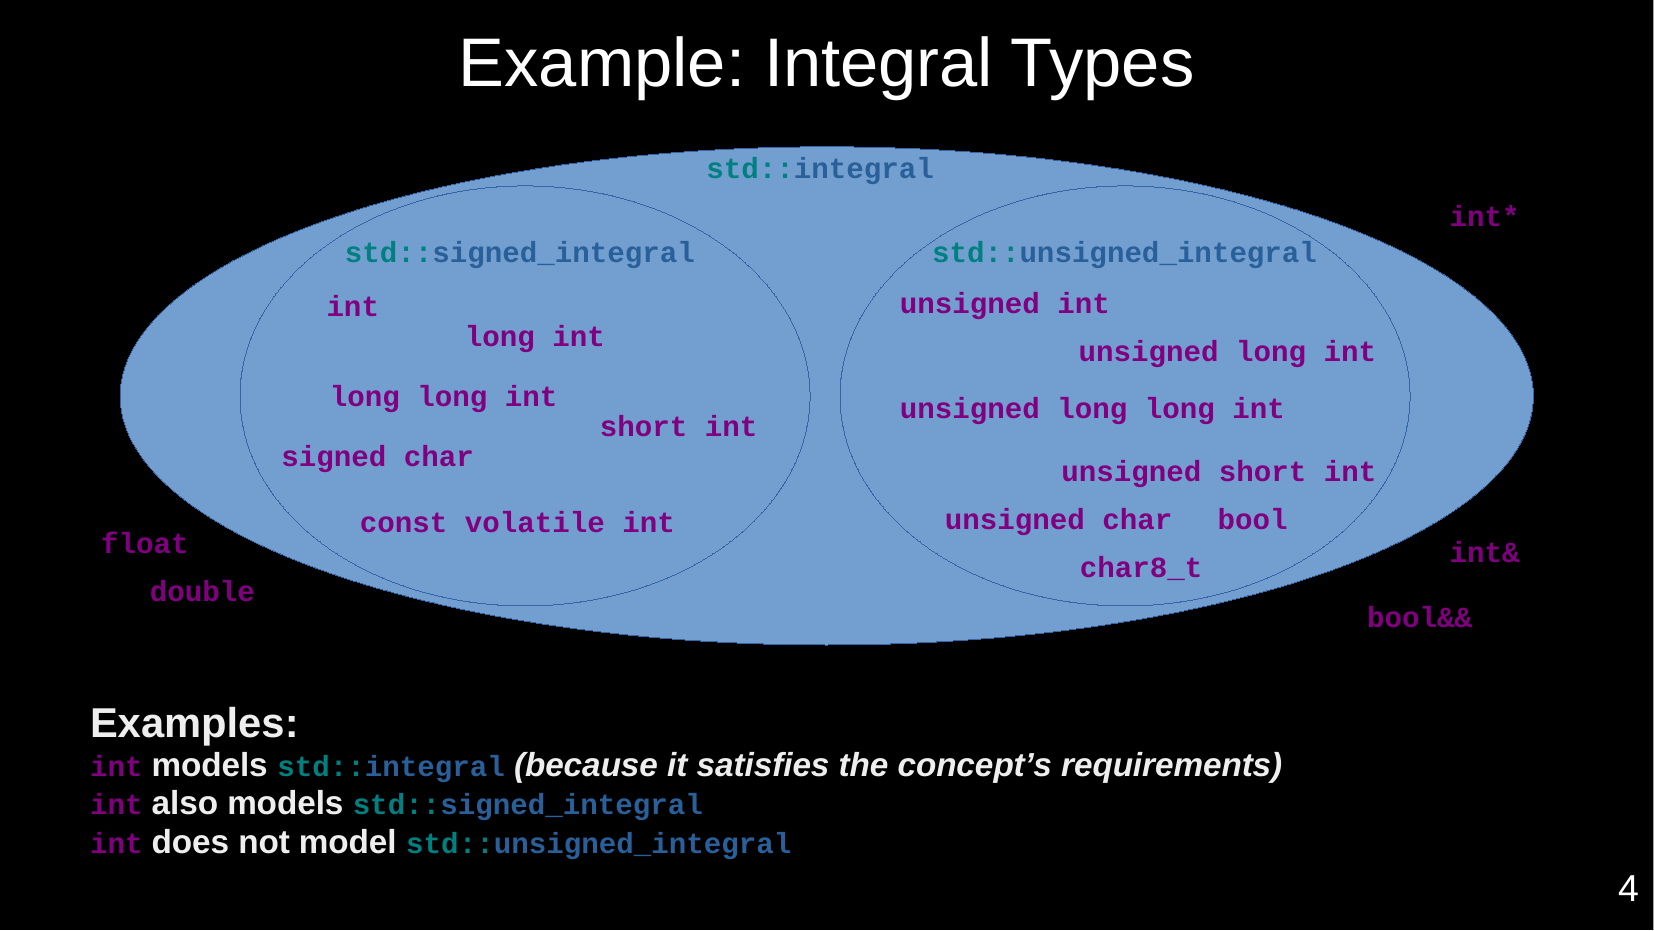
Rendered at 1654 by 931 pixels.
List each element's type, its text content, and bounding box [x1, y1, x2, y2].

text_box const volatile int [345, 501, 699, 616]
text_box std::signed_integral [330, 230, 721, 279]
text_box std::unsigned_integral [917, 230, 1336, 279]
text_box short int [585, 405, 781, 453]
text_box float [86, 522, 211, 571]
text_box [120, 151, 1534, 646]
text_box std::integral [691, 146, 962, 195]
text_box unsigned int [885, 282, 1128, 331]
text_box long long int [315, 375, 586, 423]
text_box <number> [1024, 860, 1654, 931]
text_box int [311, 285, 406, 333]
text_box unsigned short int [1046, 450, 1396, 498]
text_box bool&& [1352, 596, 1516, 646]
text_box signed char [266, 435, 496, 483]
text_box unsigned char [930, 497, 1192, 546]
title Example: Integral Types [82, 4, 1571, 121]
text_box Examples: int models std::integral (because it satisfies the concept’s requirements) int also models std::signed_integral int does not model std::unsigned_integral [90, 694, 1579, 901]
text_box unsigned long long int [885, 387, 1306, 436]
text_box bool [1202, 497, 1306, 546]
text_box int& [1434, 531, 1546, 580]
text_box int* [1434, 194, 1546, 243]
text_box double [135, 570, 276, 618]
text_box char8_t [1065, 545, 1226, 594]
text_box long int [450, 315, 631, 363]
text_box unsigned long int [1063, 330, 1411, 379]
